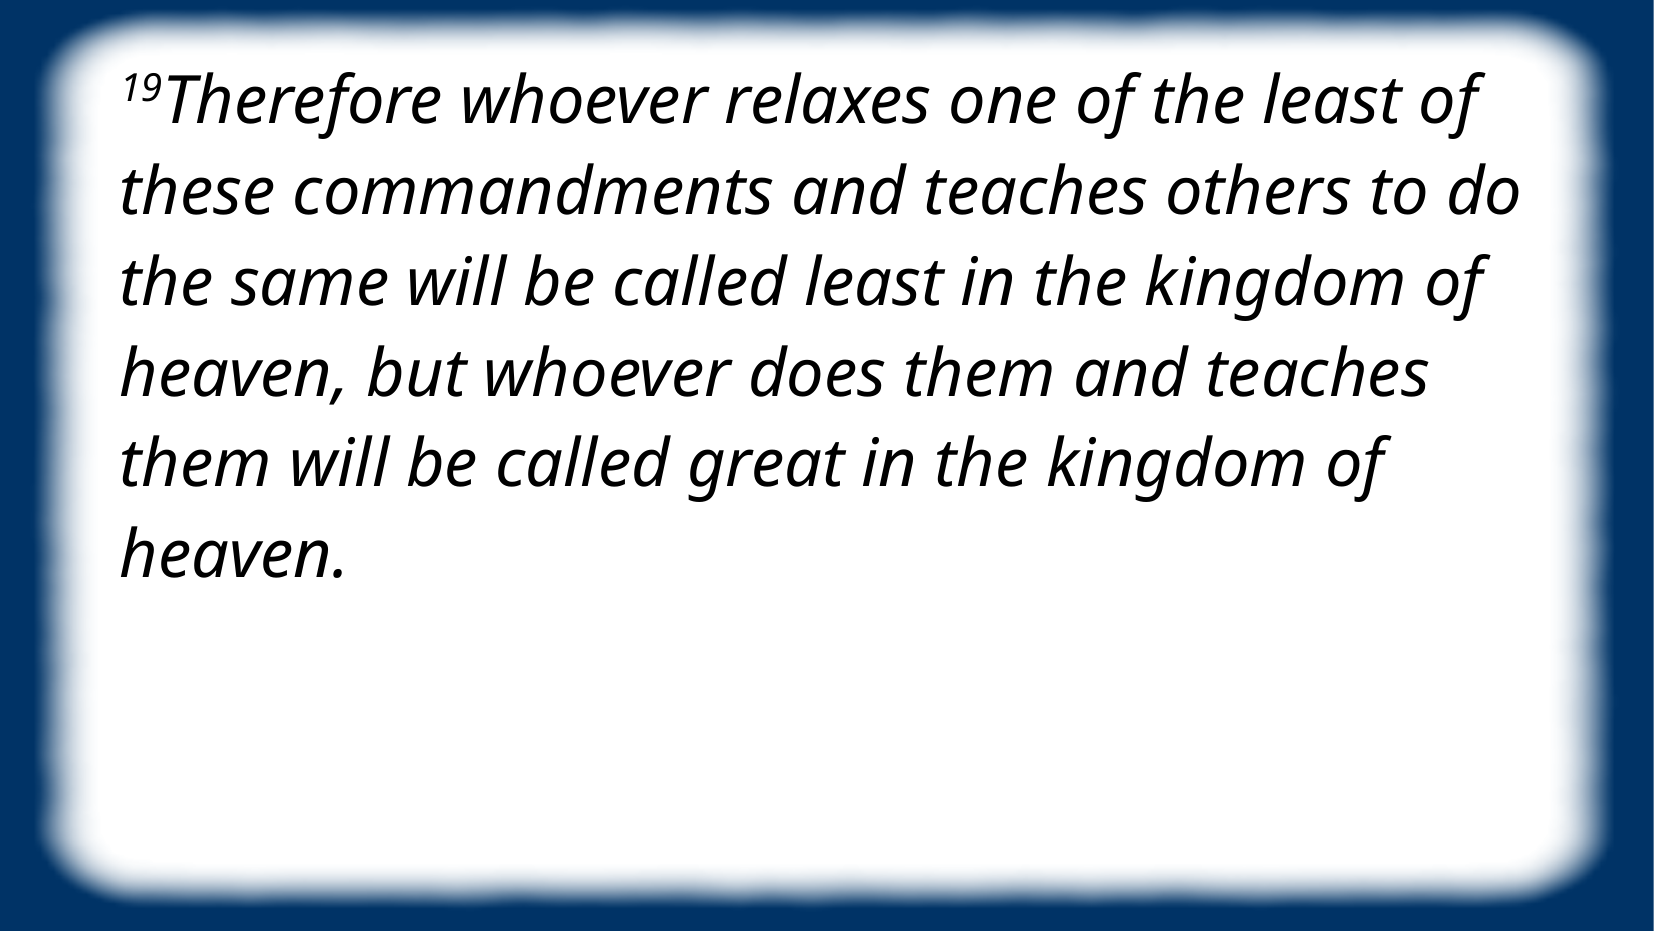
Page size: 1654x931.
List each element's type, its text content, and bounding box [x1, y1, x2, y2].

picture [0, 0, 1654, 931]
text_box 19Therefore whoever relaxes one of the least of these commandments and teaches others to do the same will be called least in the kingdom of heaven, but whoever does them and teaches them will be called great in the kingdom of heaven. [105, 45, 1546, 593]
